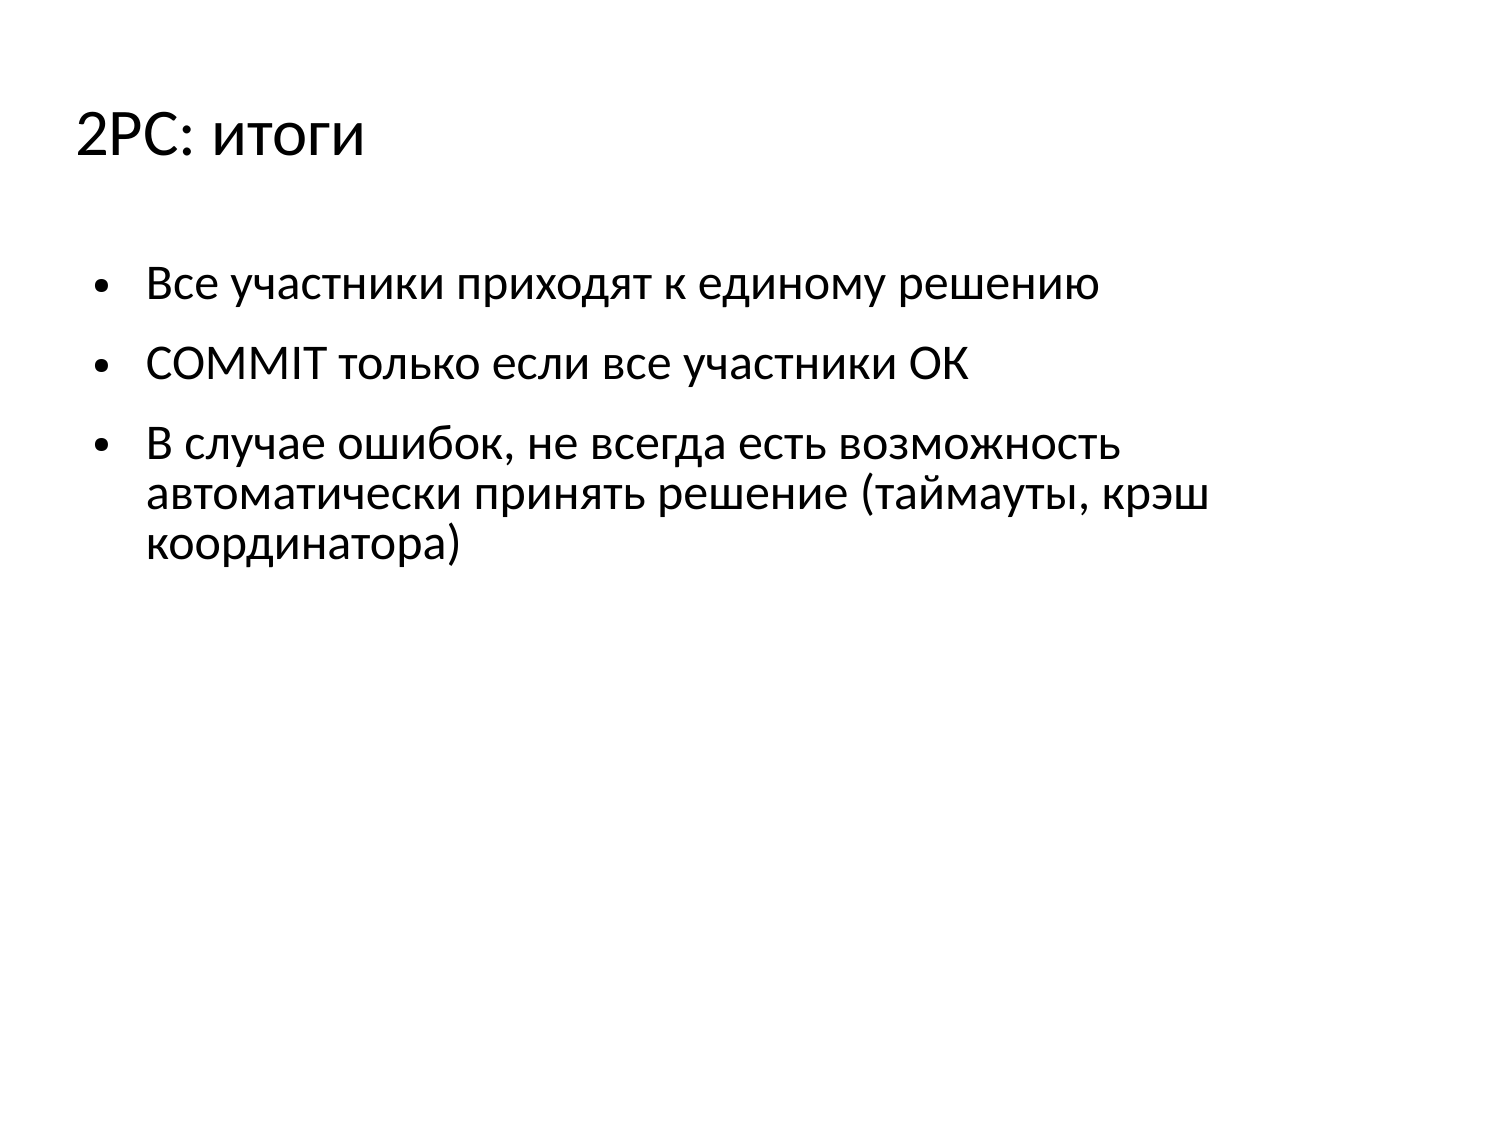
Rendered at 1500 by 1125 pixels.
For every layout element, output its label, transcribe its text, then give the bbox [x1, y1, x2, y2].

title 2PC: итоги [75, 45, 1425, 233]
list Все участники приходят к единому решению COMMIT только если все участники ОК В случае ошибок, не всегда есть возможность автоматически принять решение (таймауты, крэш координатора) [75, 262, 1425, 1005]
